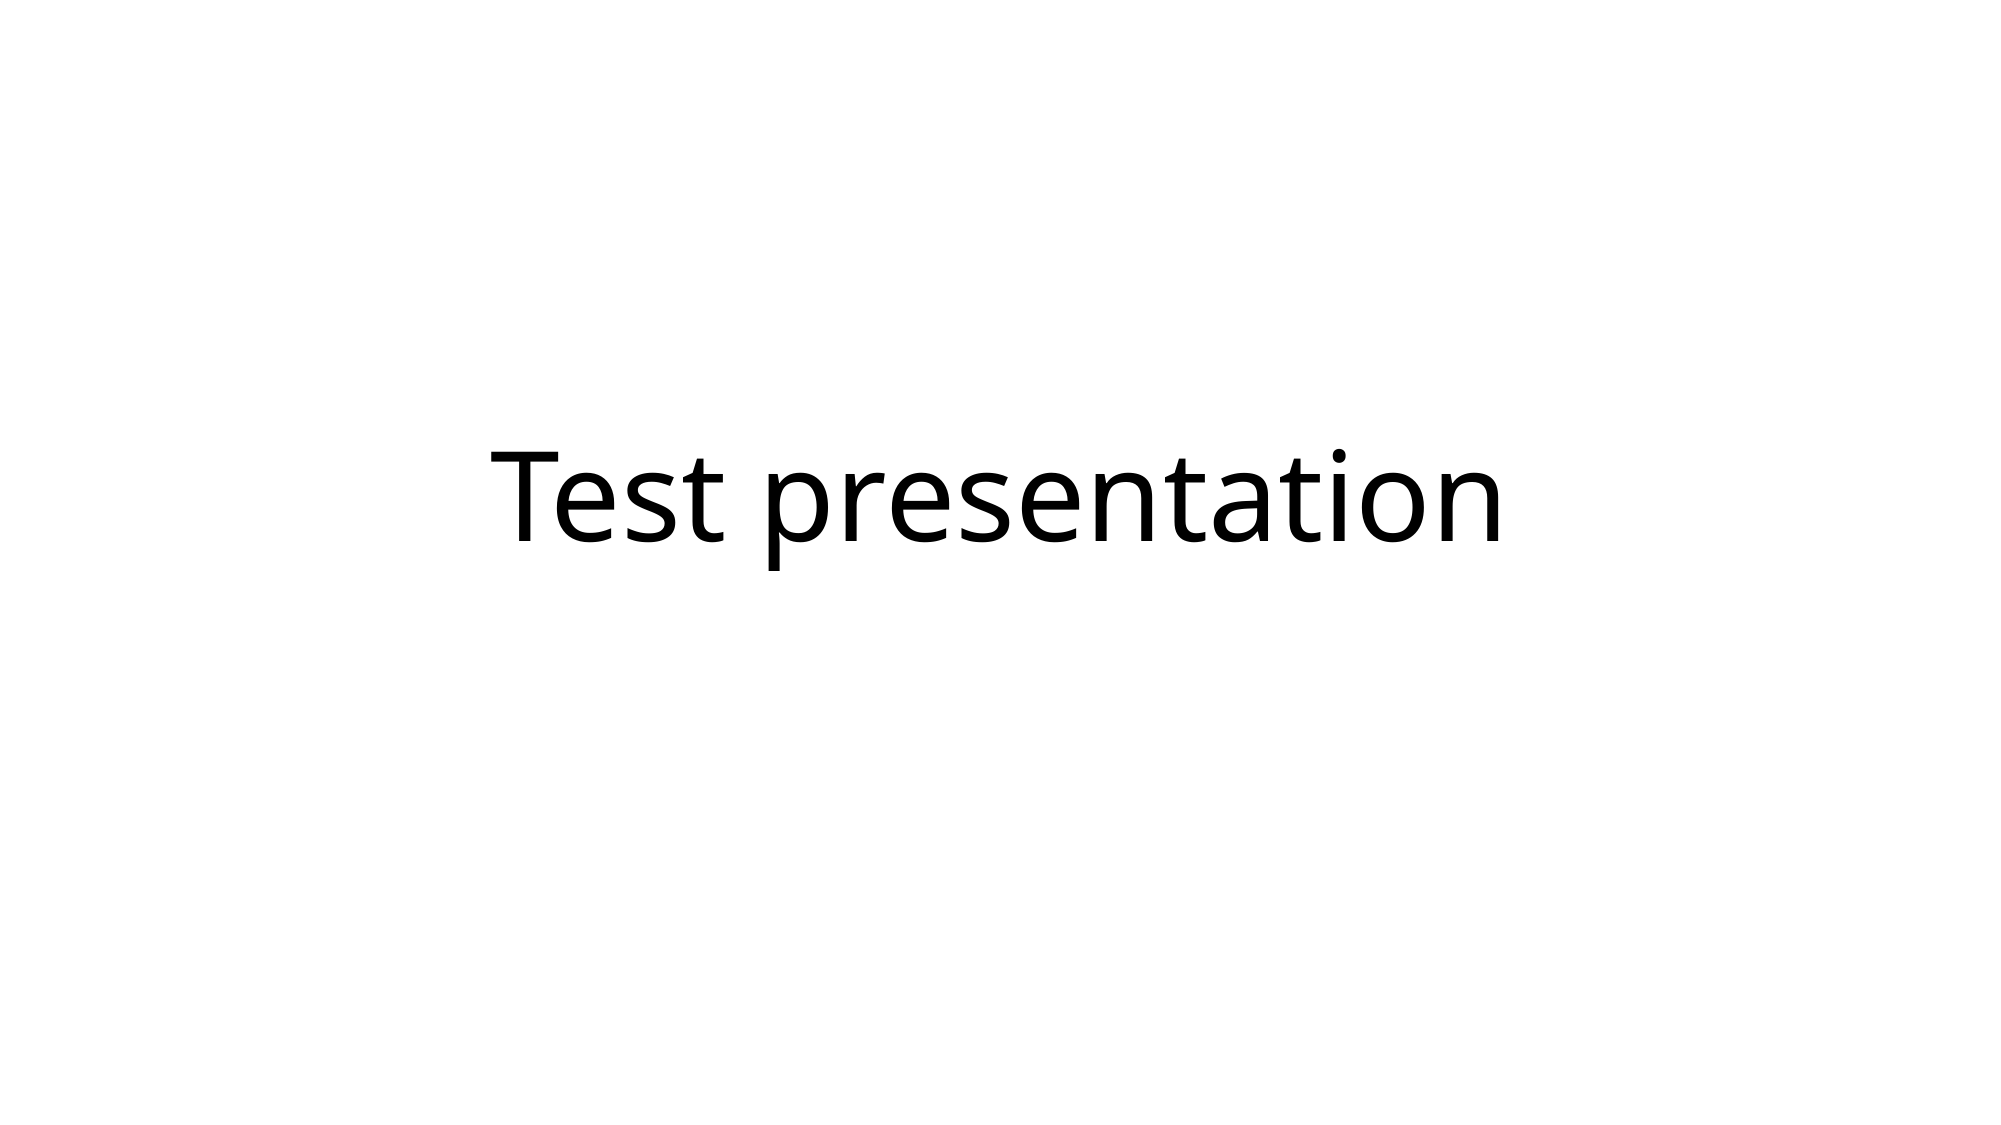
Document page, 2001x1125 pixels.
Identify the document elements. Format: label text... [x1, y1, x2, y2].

title Test presentation [249, 184, 1750, 576]
